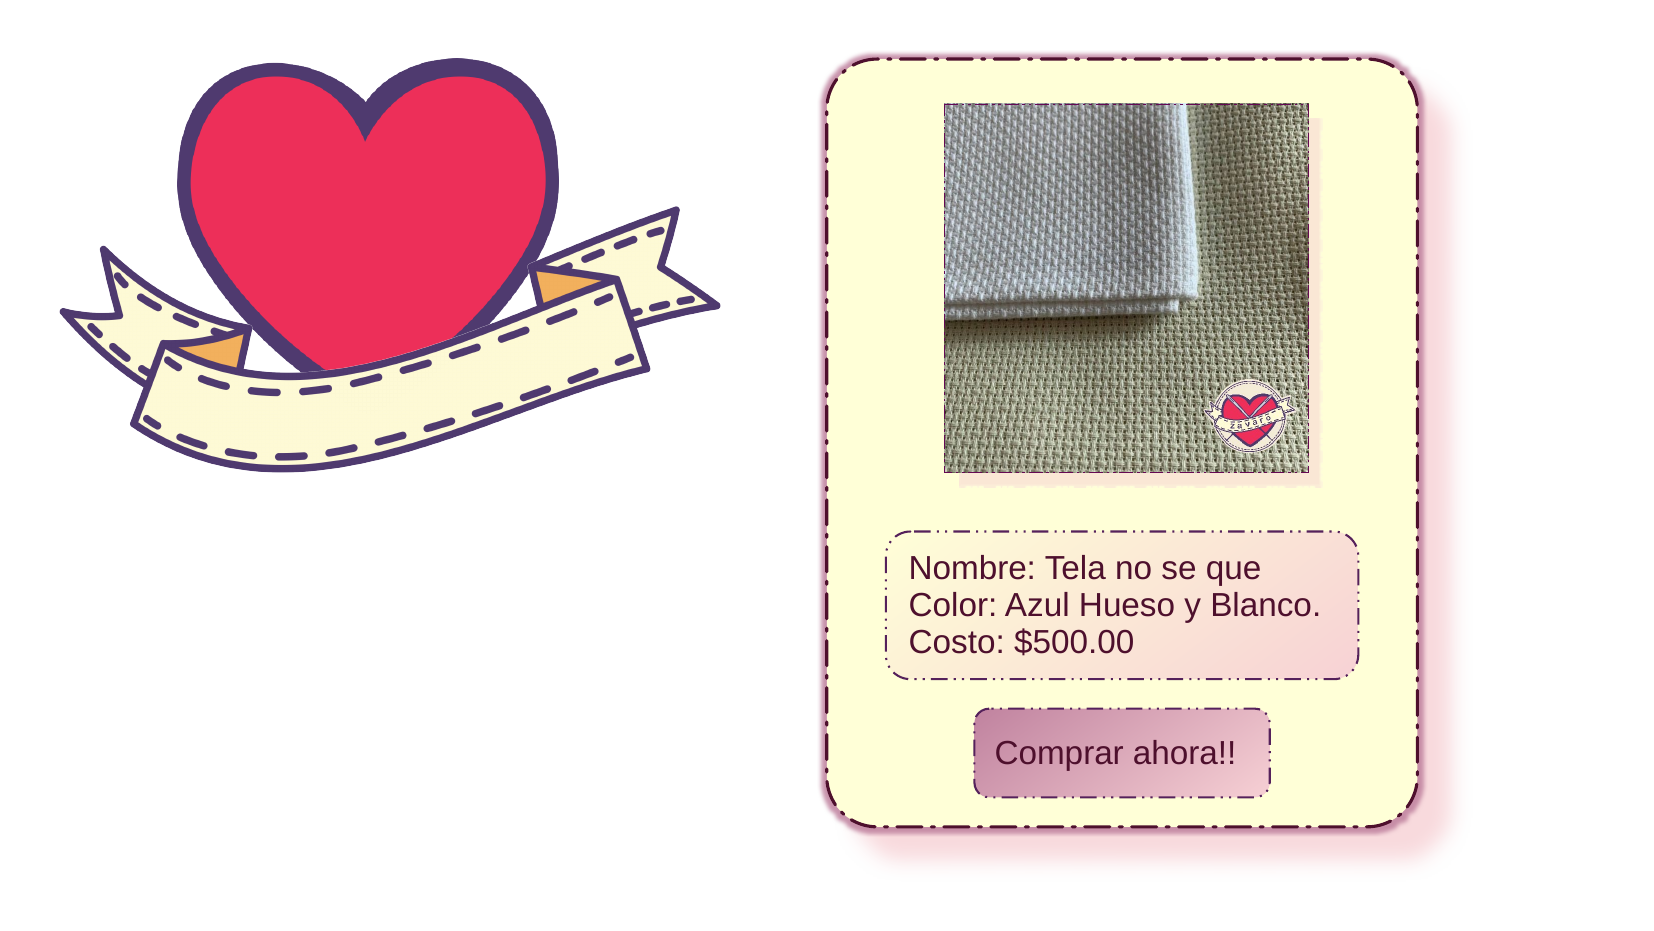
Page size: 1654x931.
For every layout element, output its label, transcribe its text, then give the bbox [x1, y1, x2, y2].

picture [944, 103, 1309, 473]
text_box Nombre: Tela no se que Color: Azul Hueso y Blanco. Costo: $500.00 [885, 531, 1359, 680]
text_box Comprar ahora!! [974, 708, 1270, 798]
picture [59, 58, 721, 473]
text_box [826, 59, 1418, 827]
